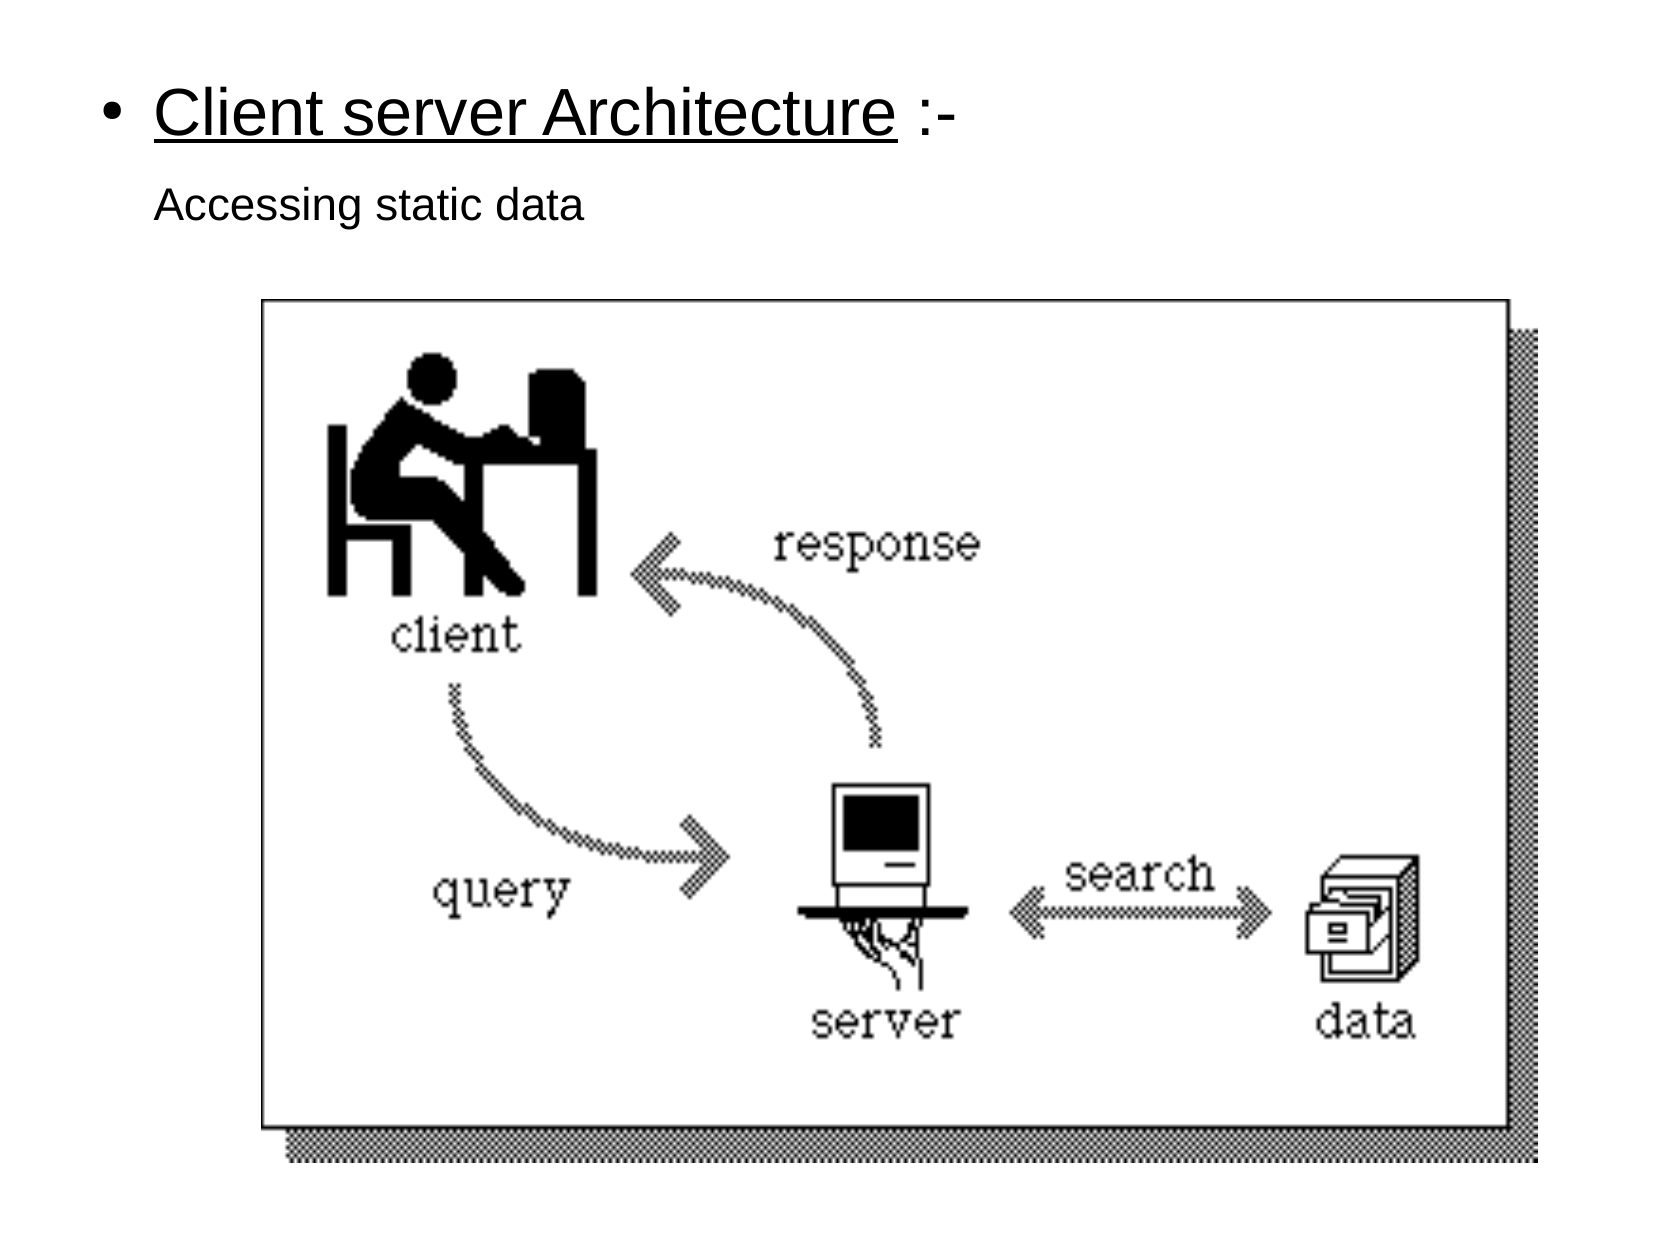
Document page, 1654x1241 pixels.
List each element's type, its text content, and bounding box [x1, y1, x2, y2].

list Client server Architecture :- Accessing static data [82, 75, 1571, 1109]
picture [261, 299, 1538, 1163]
